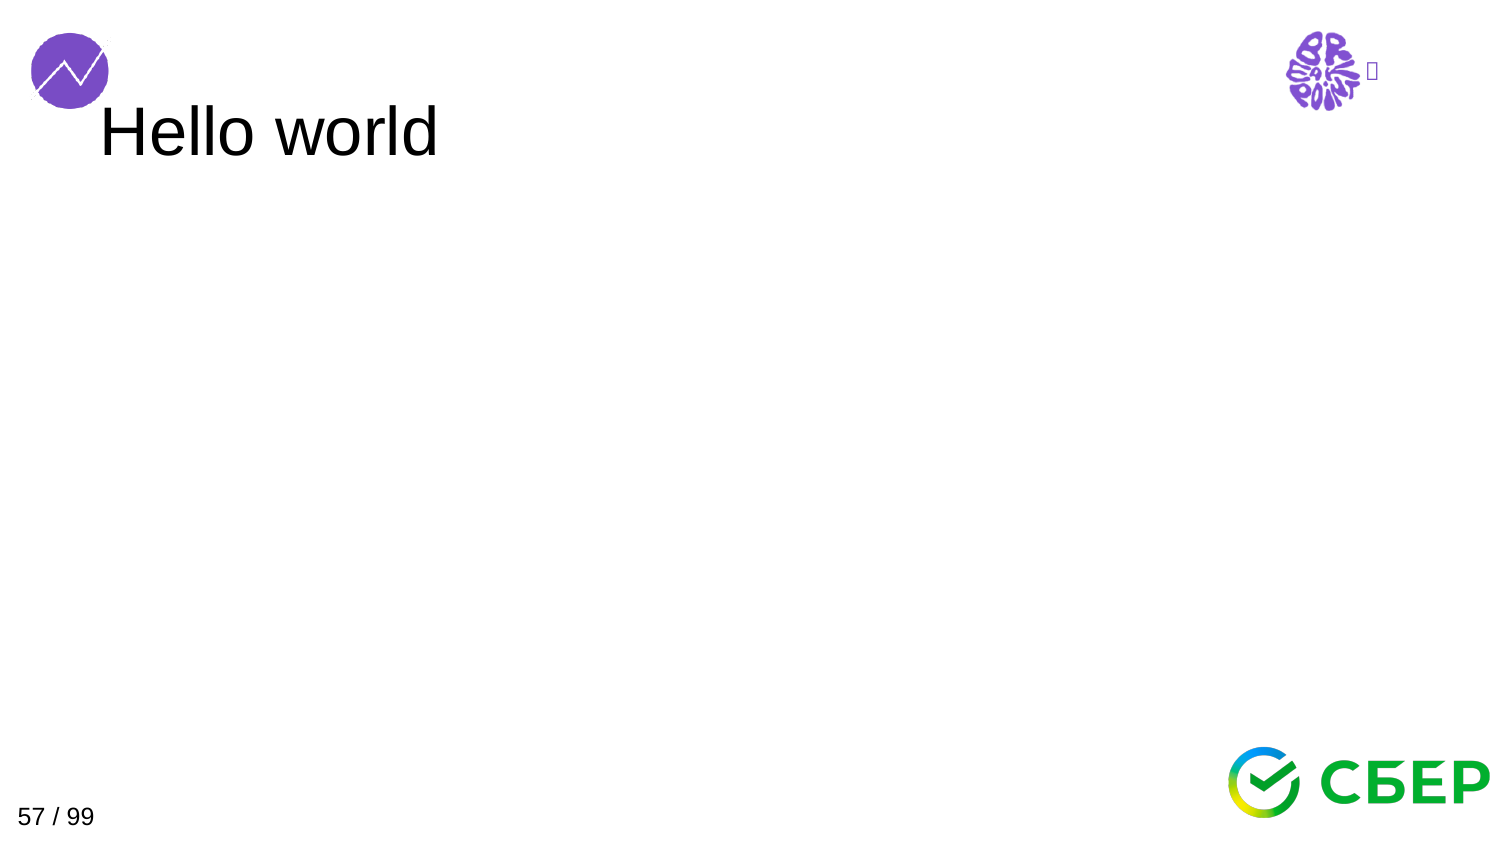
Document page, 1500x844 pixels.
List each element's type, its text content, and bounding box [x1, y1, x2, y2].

picture [1274, 17, 1372, 81]
picture [28, 27, 111, 111]
text_box <number> / 99 [2, 795, 632, 839]
title Hello world [92, 81, 1386, 185]
text_box 🐙 [1364, 36, 1489, 107]
picture [1221, 740, 1497, 824]
